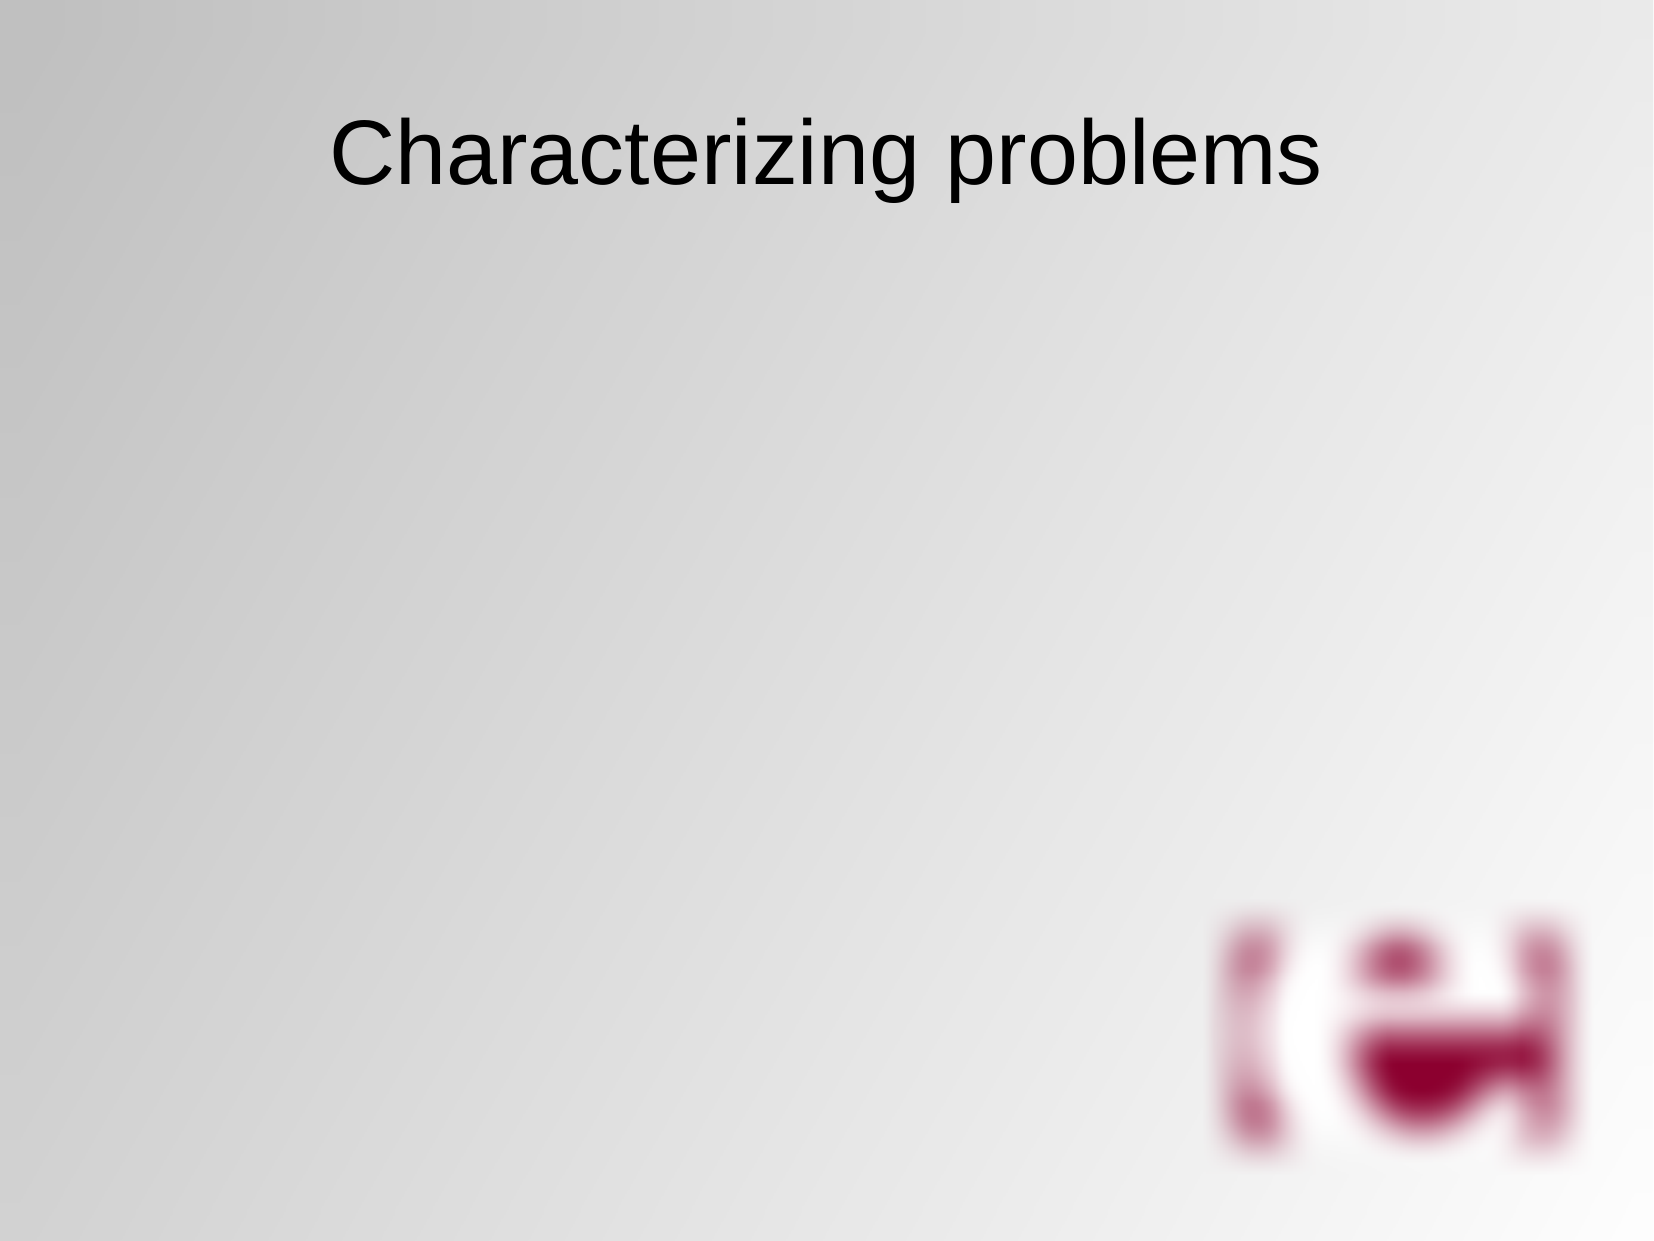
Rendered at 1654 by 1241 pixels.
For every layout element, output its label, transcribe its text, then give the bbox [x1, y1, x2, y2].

picture [0, 0, 1654, 1241]
title Characterizing problems [82, 56, 1571, 250]
